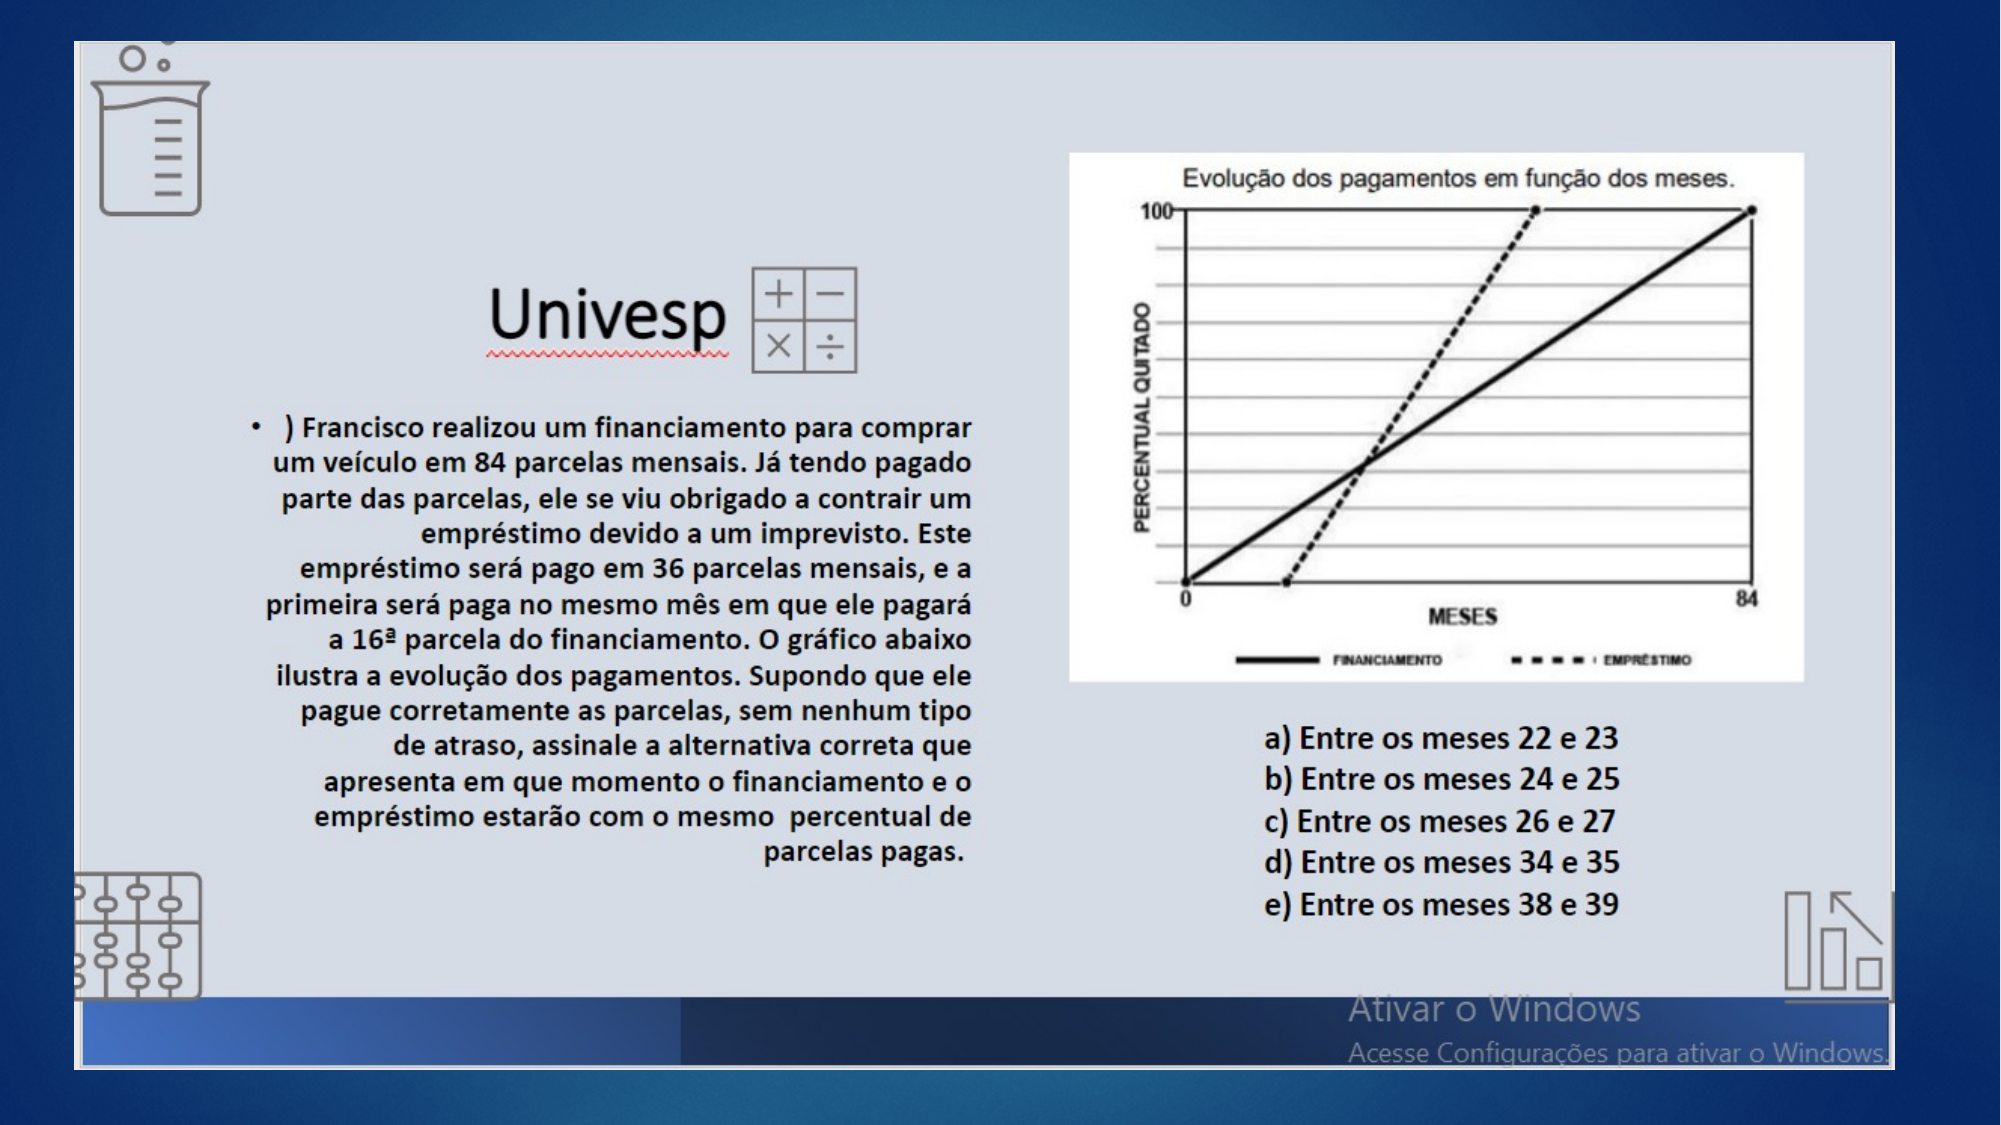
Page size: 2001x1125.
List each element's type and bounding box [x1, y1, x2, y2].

picture [74, 41, 1895, 1070]
